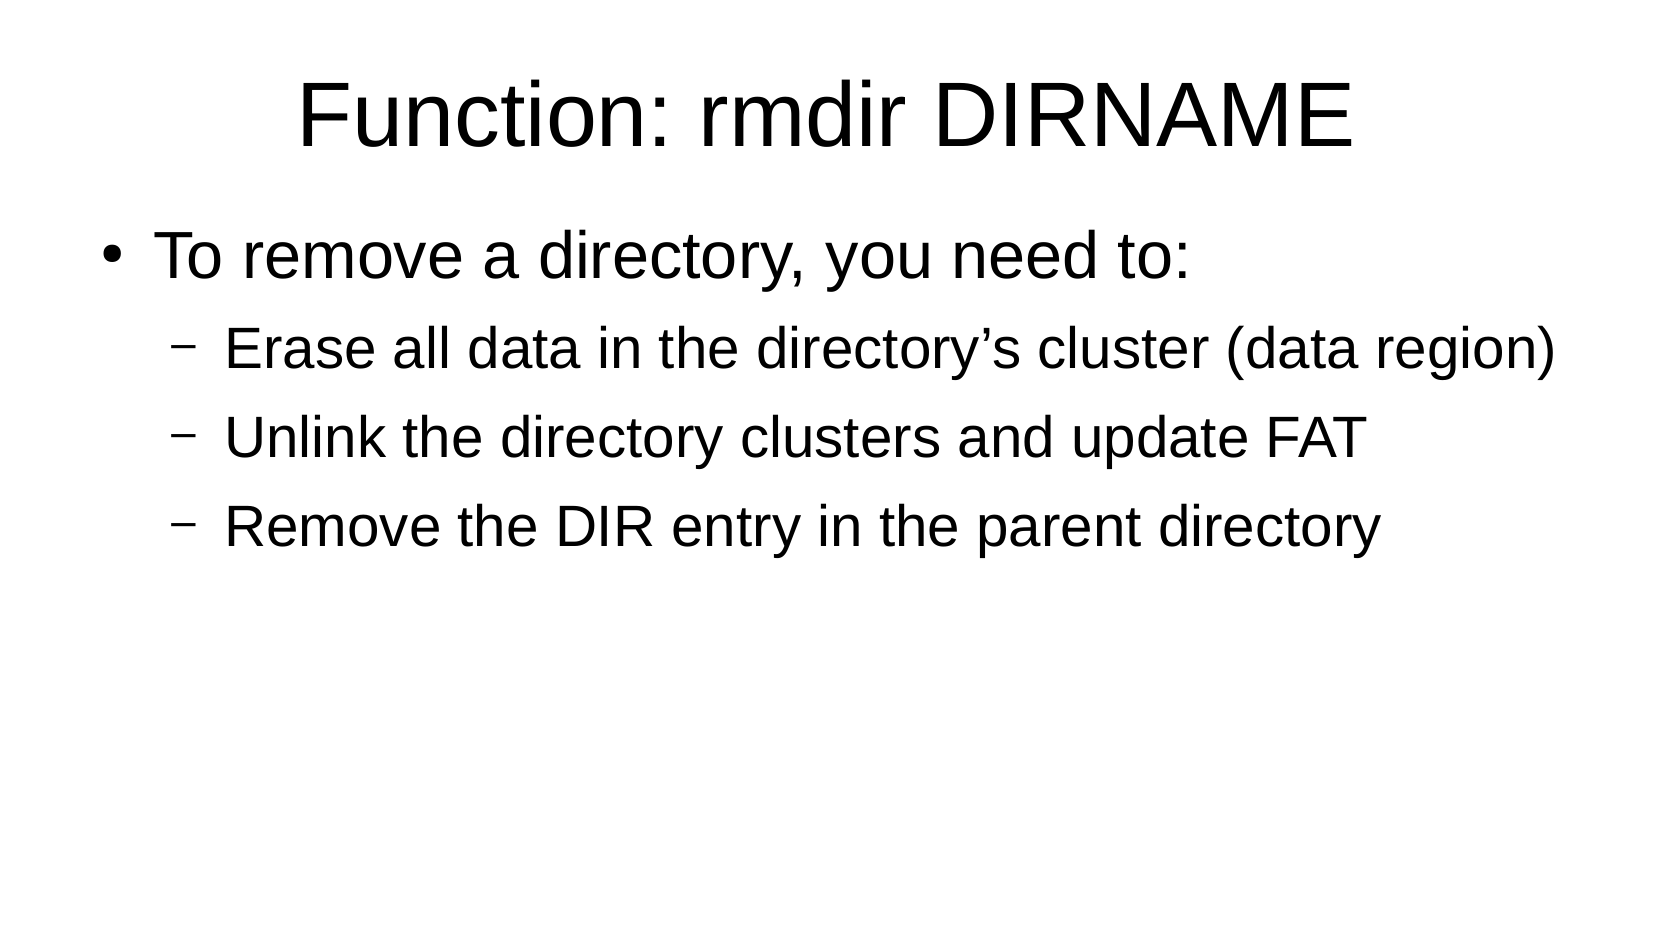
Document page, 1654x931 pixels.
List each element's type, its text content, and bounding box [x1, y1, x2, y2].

list To remove a directory, you need to: Erase all data in the directory’s cluster (data region) Unlink the directory clusters and update FAT Remove the DIR entry in the parent directory [82, 217, 1571, 758]
title Function: rmdir DIRNAME [82, 37, 1571, 193]
